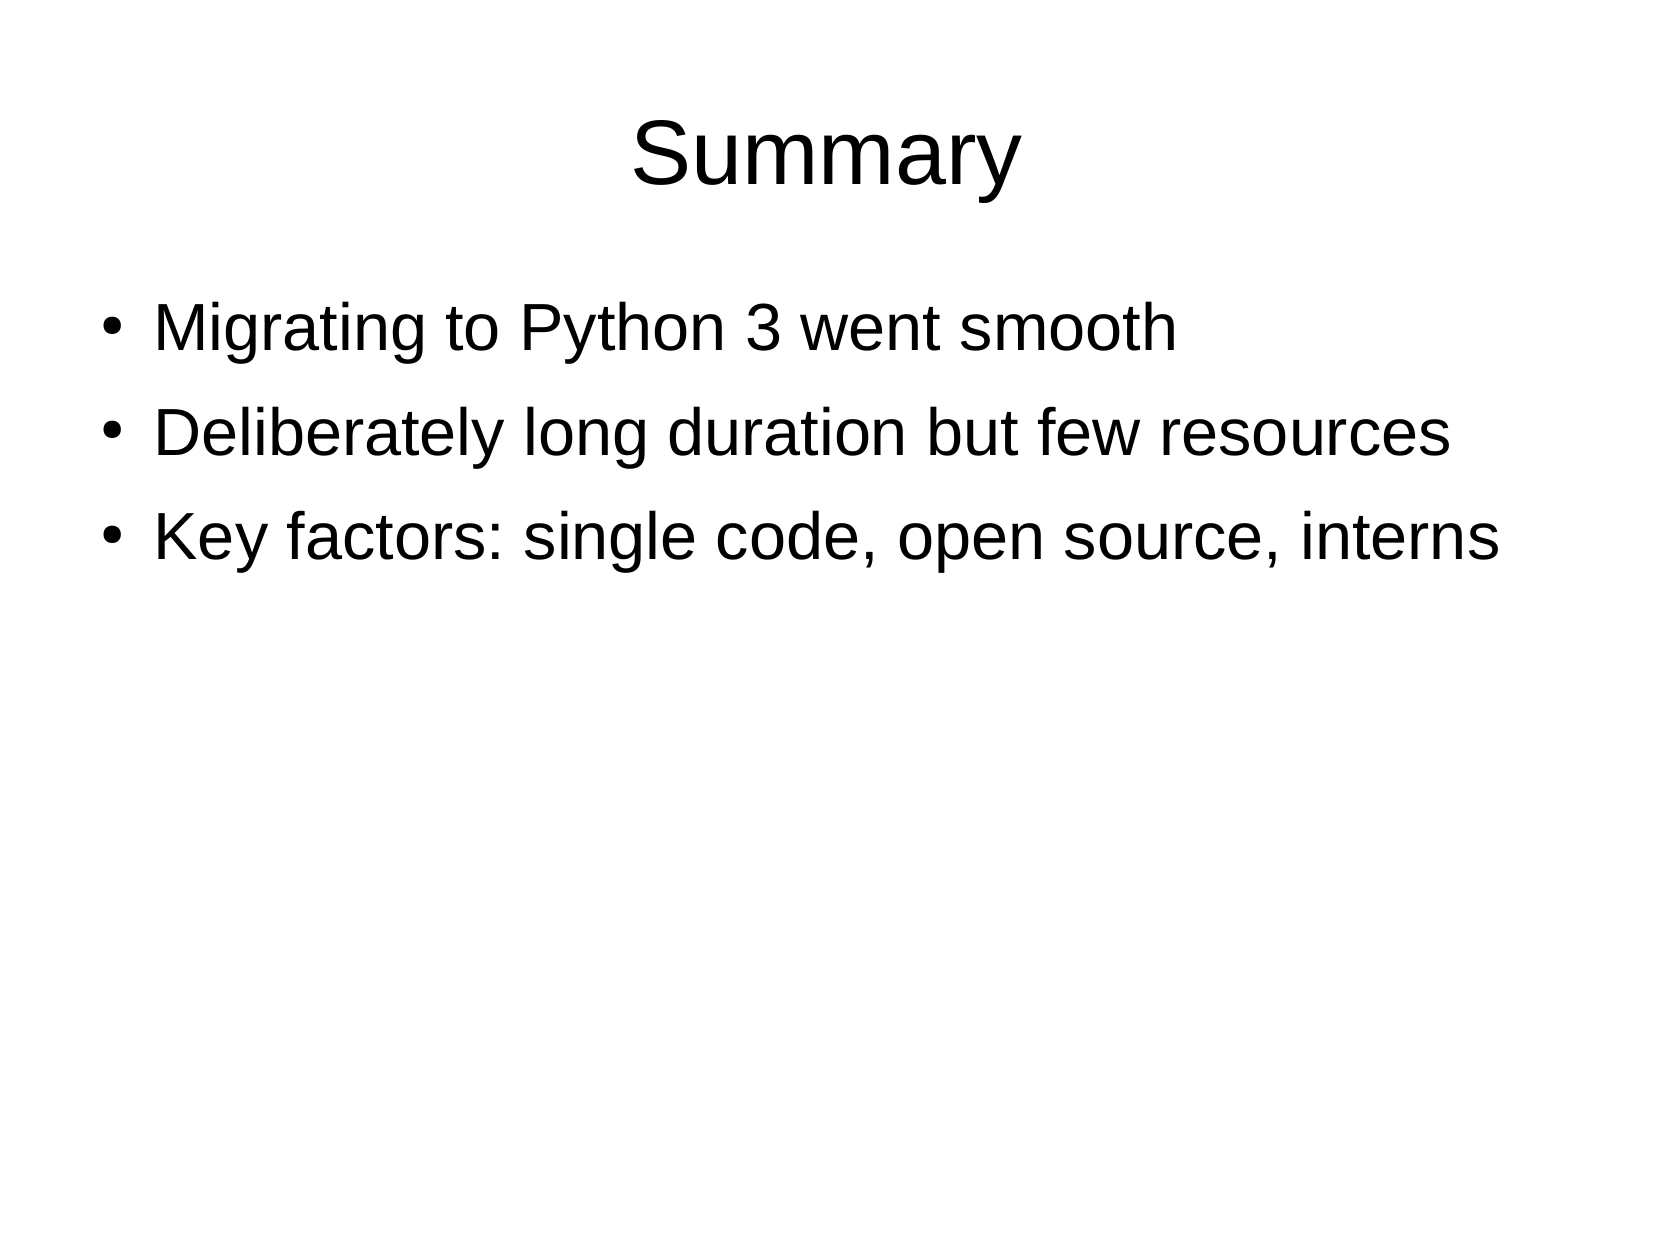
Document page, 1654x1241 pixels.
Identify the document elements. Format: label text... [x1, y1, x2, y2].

title Summary [82, 49, 1571, 257]
list Migrating to Python 3 went smooth Deliberately long duration but few resources Key factors: single code, open source, interns [82, 290, 1571, 1010]
